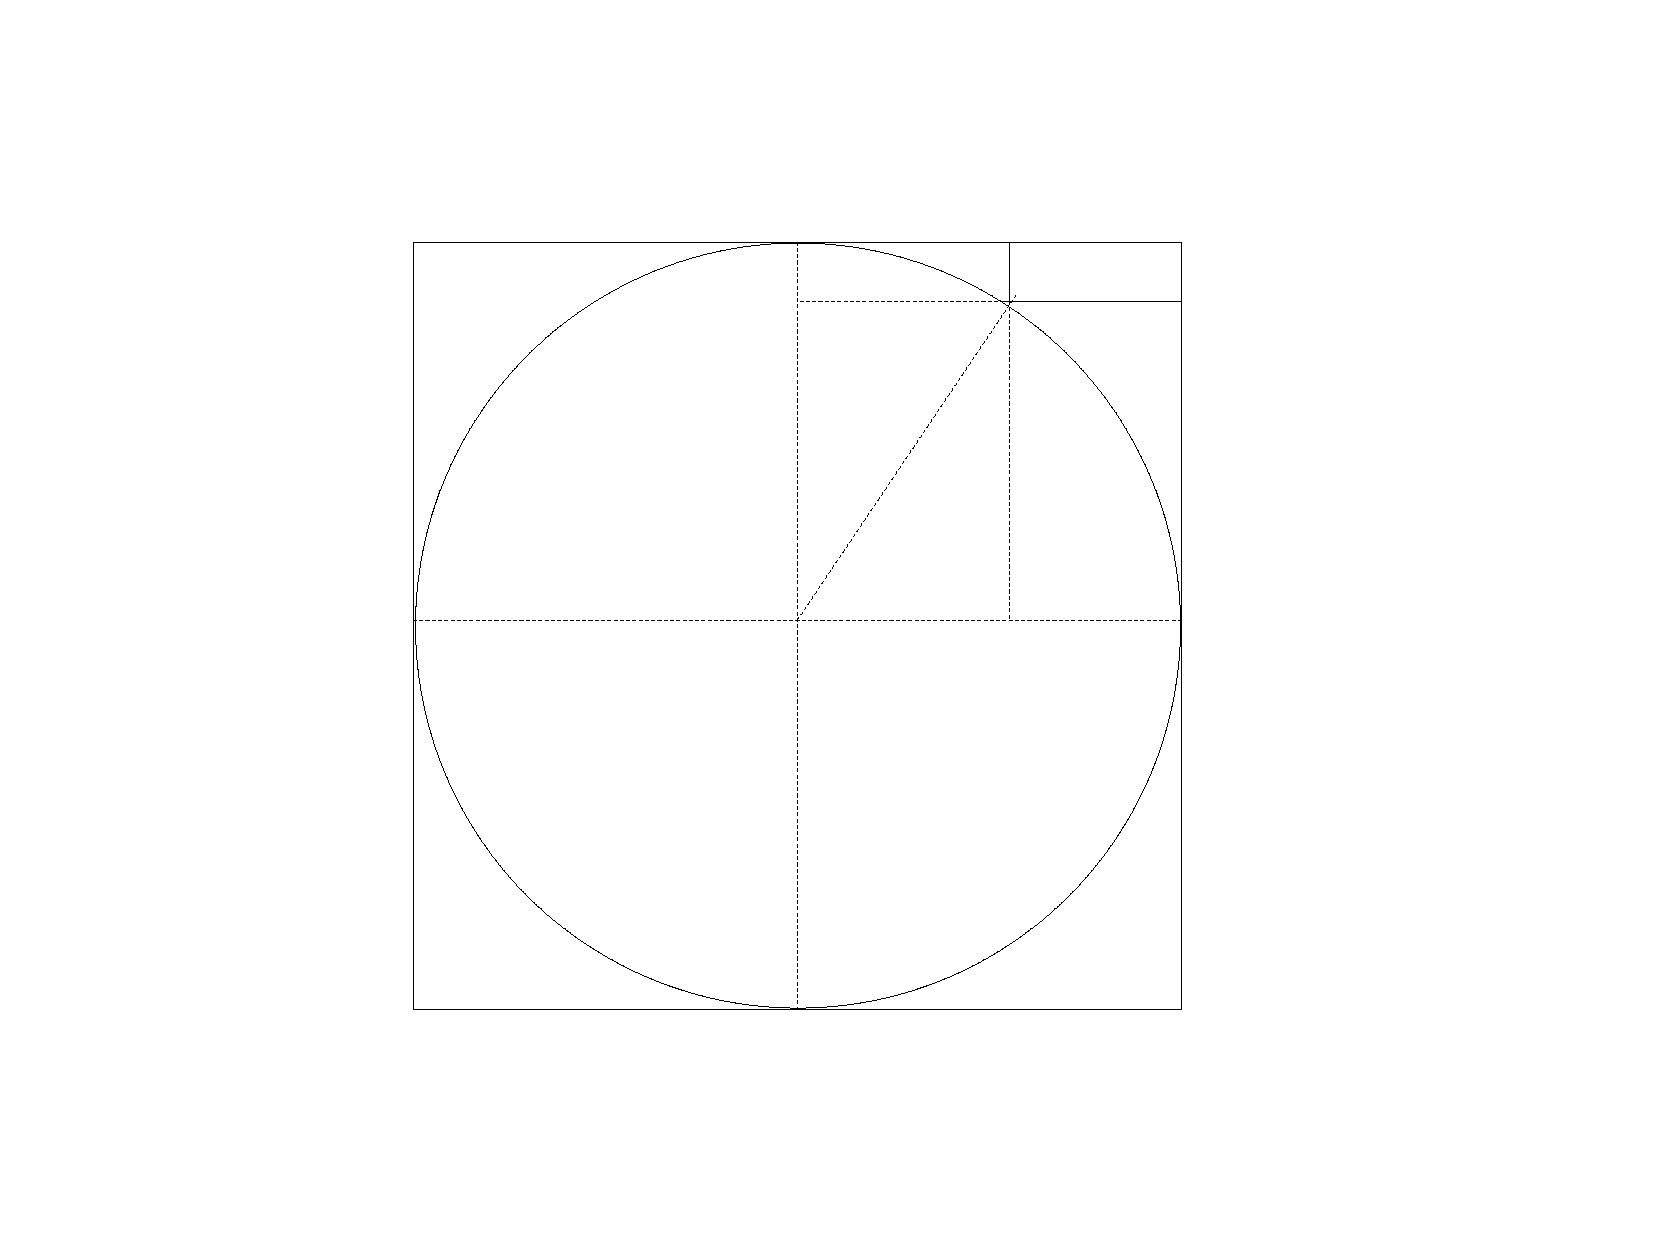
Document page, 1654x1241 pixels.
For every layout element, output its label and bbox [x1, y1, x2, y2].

text_box [413, 242, 1182, 1010]
text_box [1010, 242, 1182, 301]
